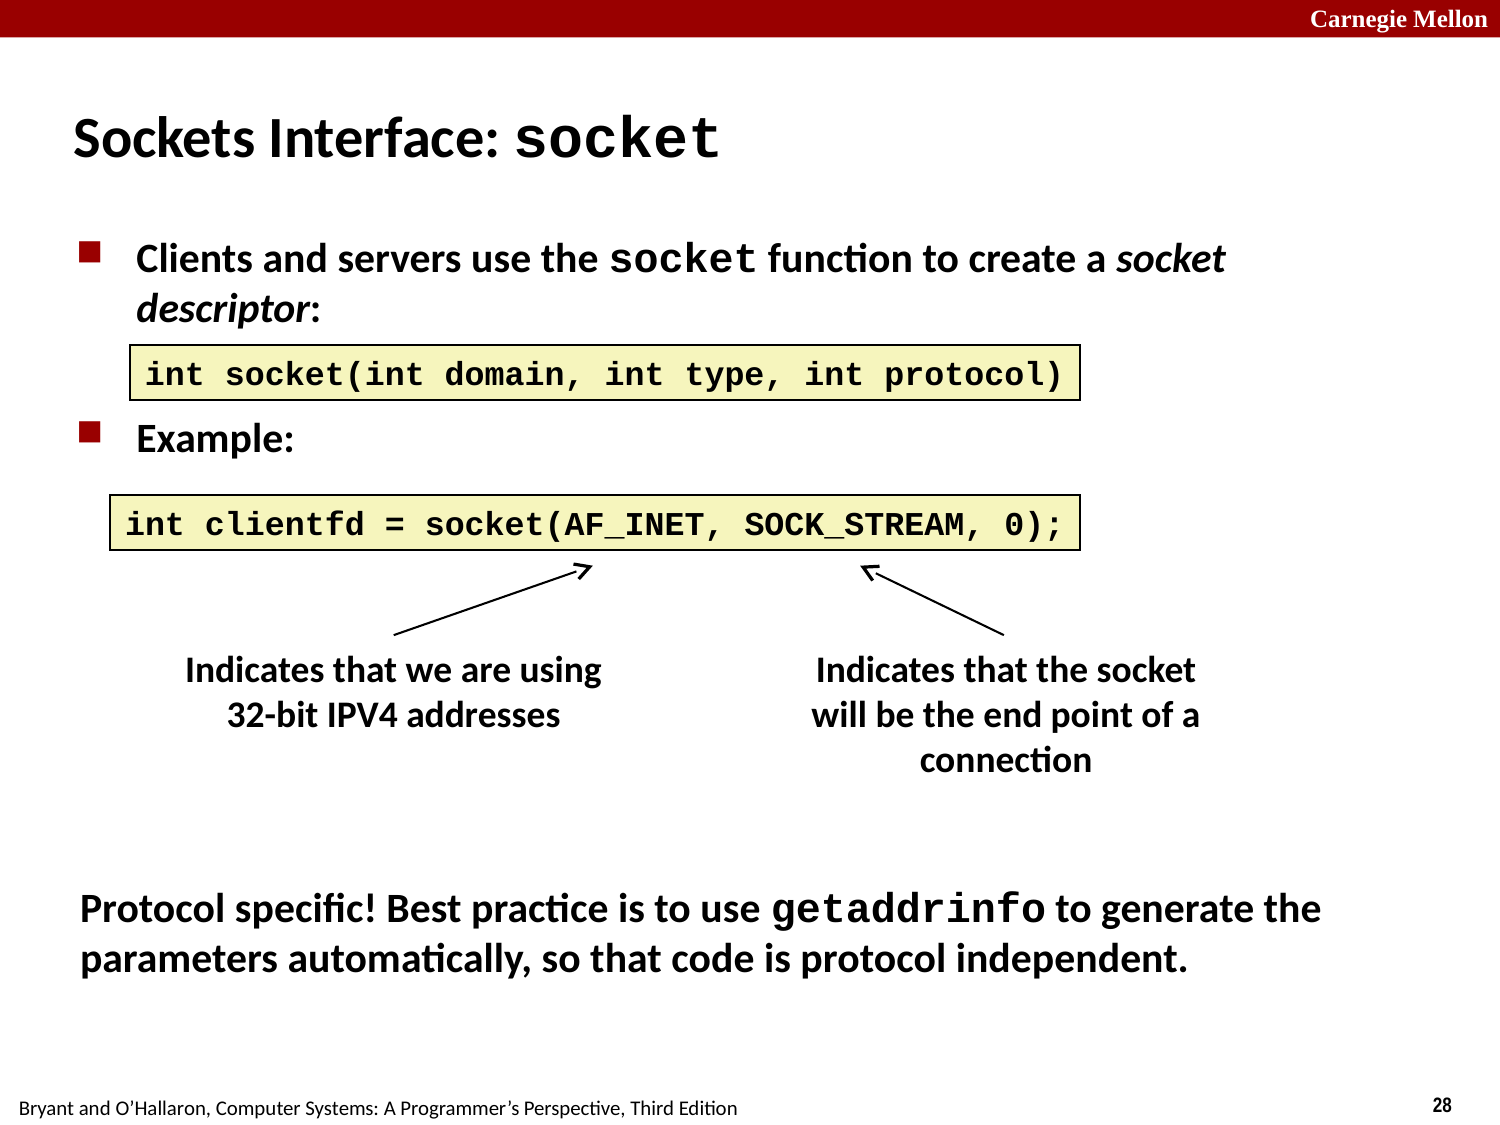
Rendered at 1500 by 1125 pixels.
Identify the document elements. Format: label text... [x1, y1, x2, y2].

text_box int socket(int domain, int type, int protocol) [130, 344, 1081, 400]
text_box Indicates that the socket will be the end point of a connection [774, 637, 1238, 788]
title Sockets Interface: socket [58, 71, 1304, 197]
text_box int clientfd = socket(AF_INET, SOCK_STREAM, 0); [110, 494, 1081, 550]
list Clients and servers use the socket function to create a socket descriptor: Example: Protocol specific! Best practice is to use getaddrinfo to generate the parameters automatically, so that code is protocol independent. [65, 223, 1361, 350]
text_box Indicates that we are using 32-bit IPV4 addresses [162, 637, 625, 743]
